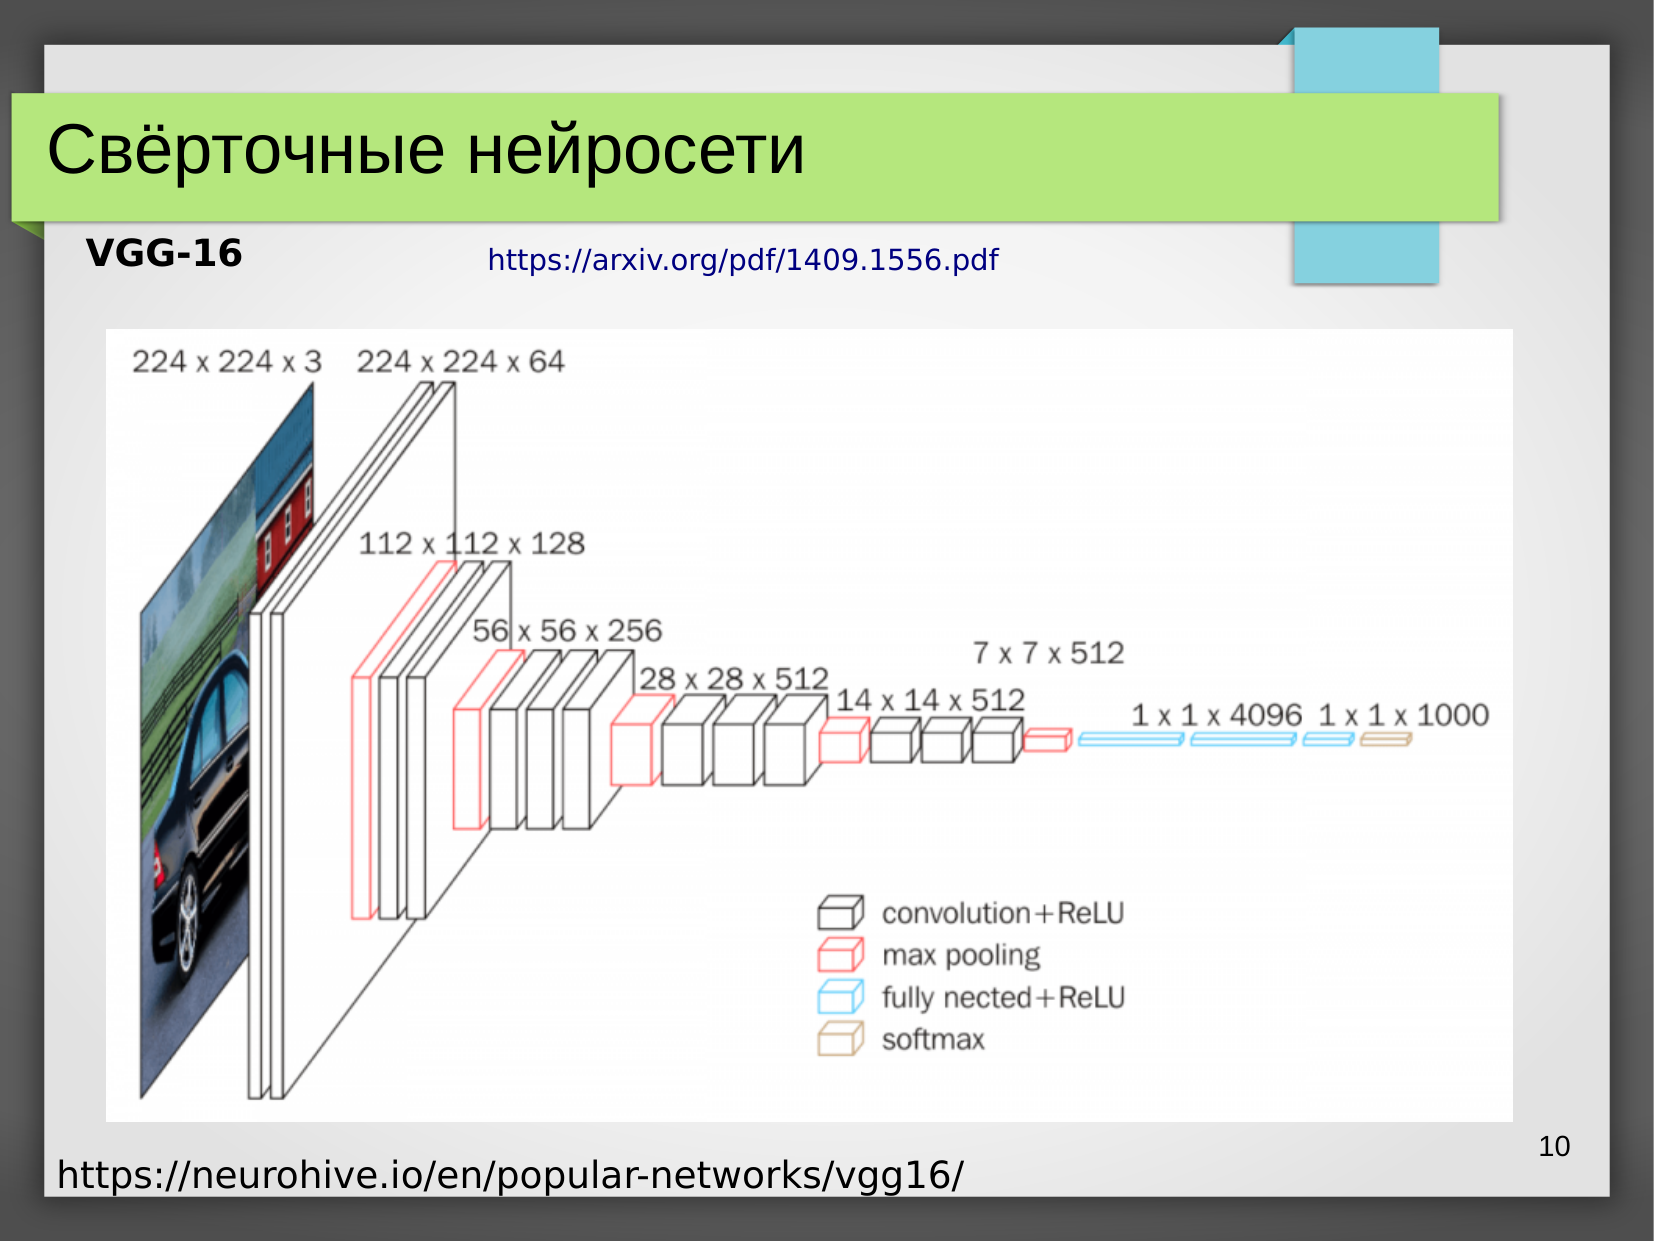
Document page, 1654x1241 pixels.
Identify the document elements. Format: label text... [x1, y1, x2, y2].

picture [0, 0, 1654, 1241]
text_box https://arxiv.org/pdf/1409.1556.pdf [472, 236, 1161, 320]
text_box https://neurohive.io/en/popular-networks/vgg16/ [41, 1146, 981, 1205]
text_box VGG-16 [70, 224, 745, 319]
title Свёрточные нейросети [46, 109, 1499, 190]
